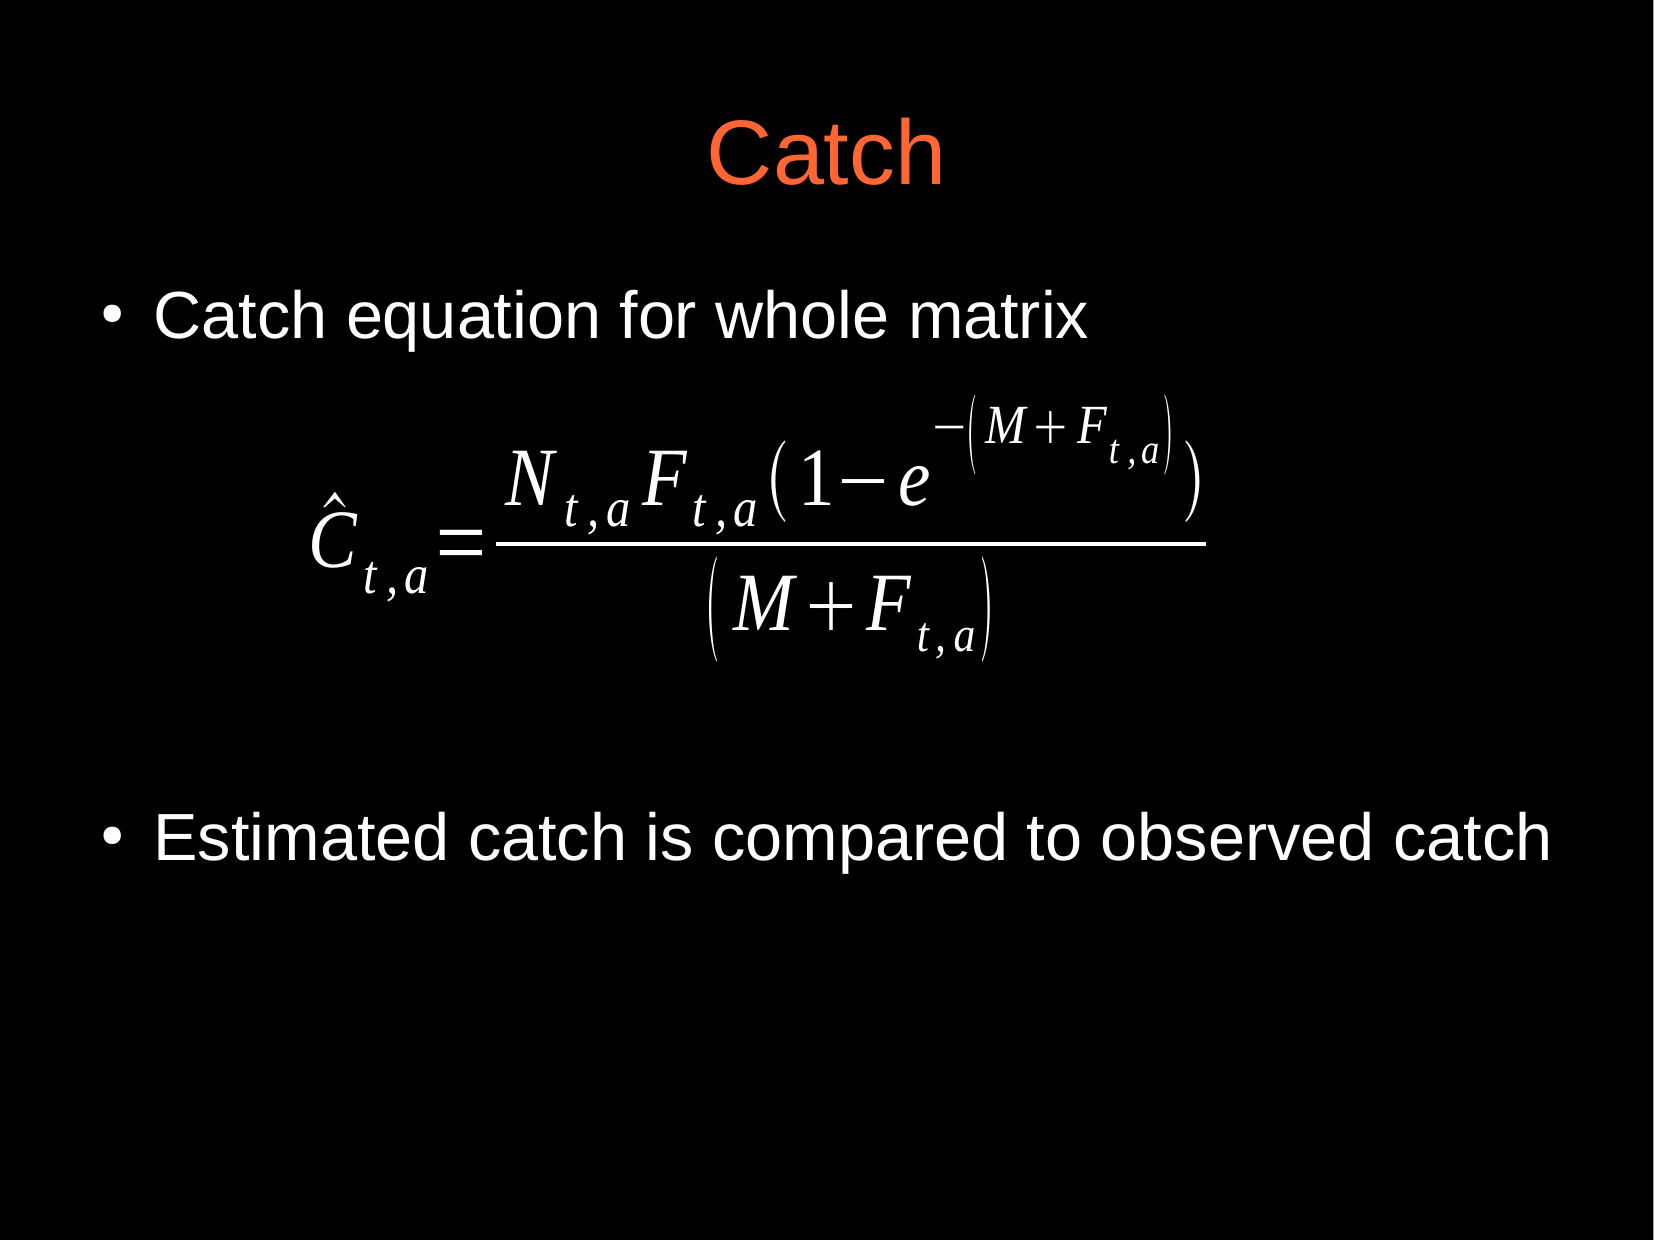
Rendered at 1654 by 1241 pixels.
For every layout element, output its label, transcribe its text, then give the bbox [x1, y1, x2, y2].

list Catch equation for whole matrix Estimated catch is compared to observed catch [82, 278, 1571, 1097]
chart [290, 391, 1236, 666]
title Catch [82, 49, 1571, 257]
